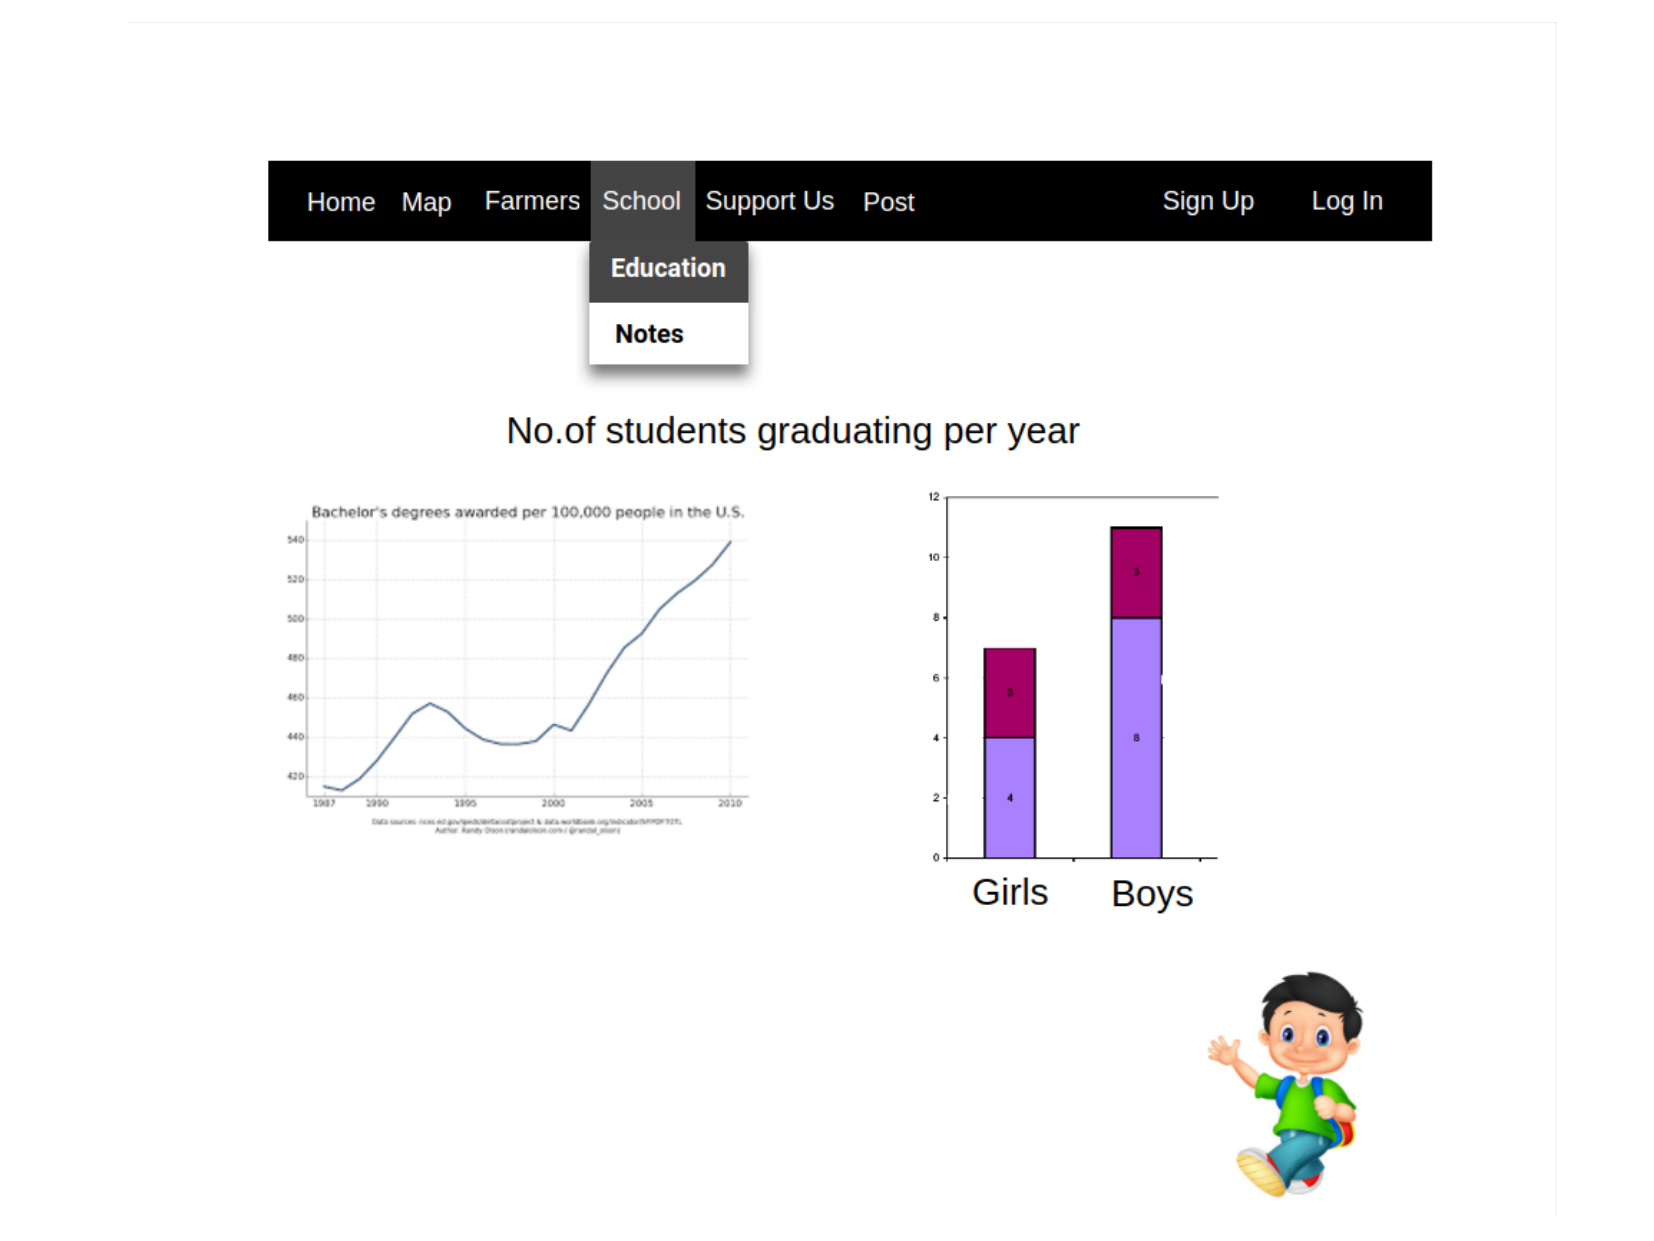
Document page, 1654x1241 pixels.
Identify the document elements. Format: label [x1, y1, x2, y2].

picture [128, 22, 1557, 1216]
